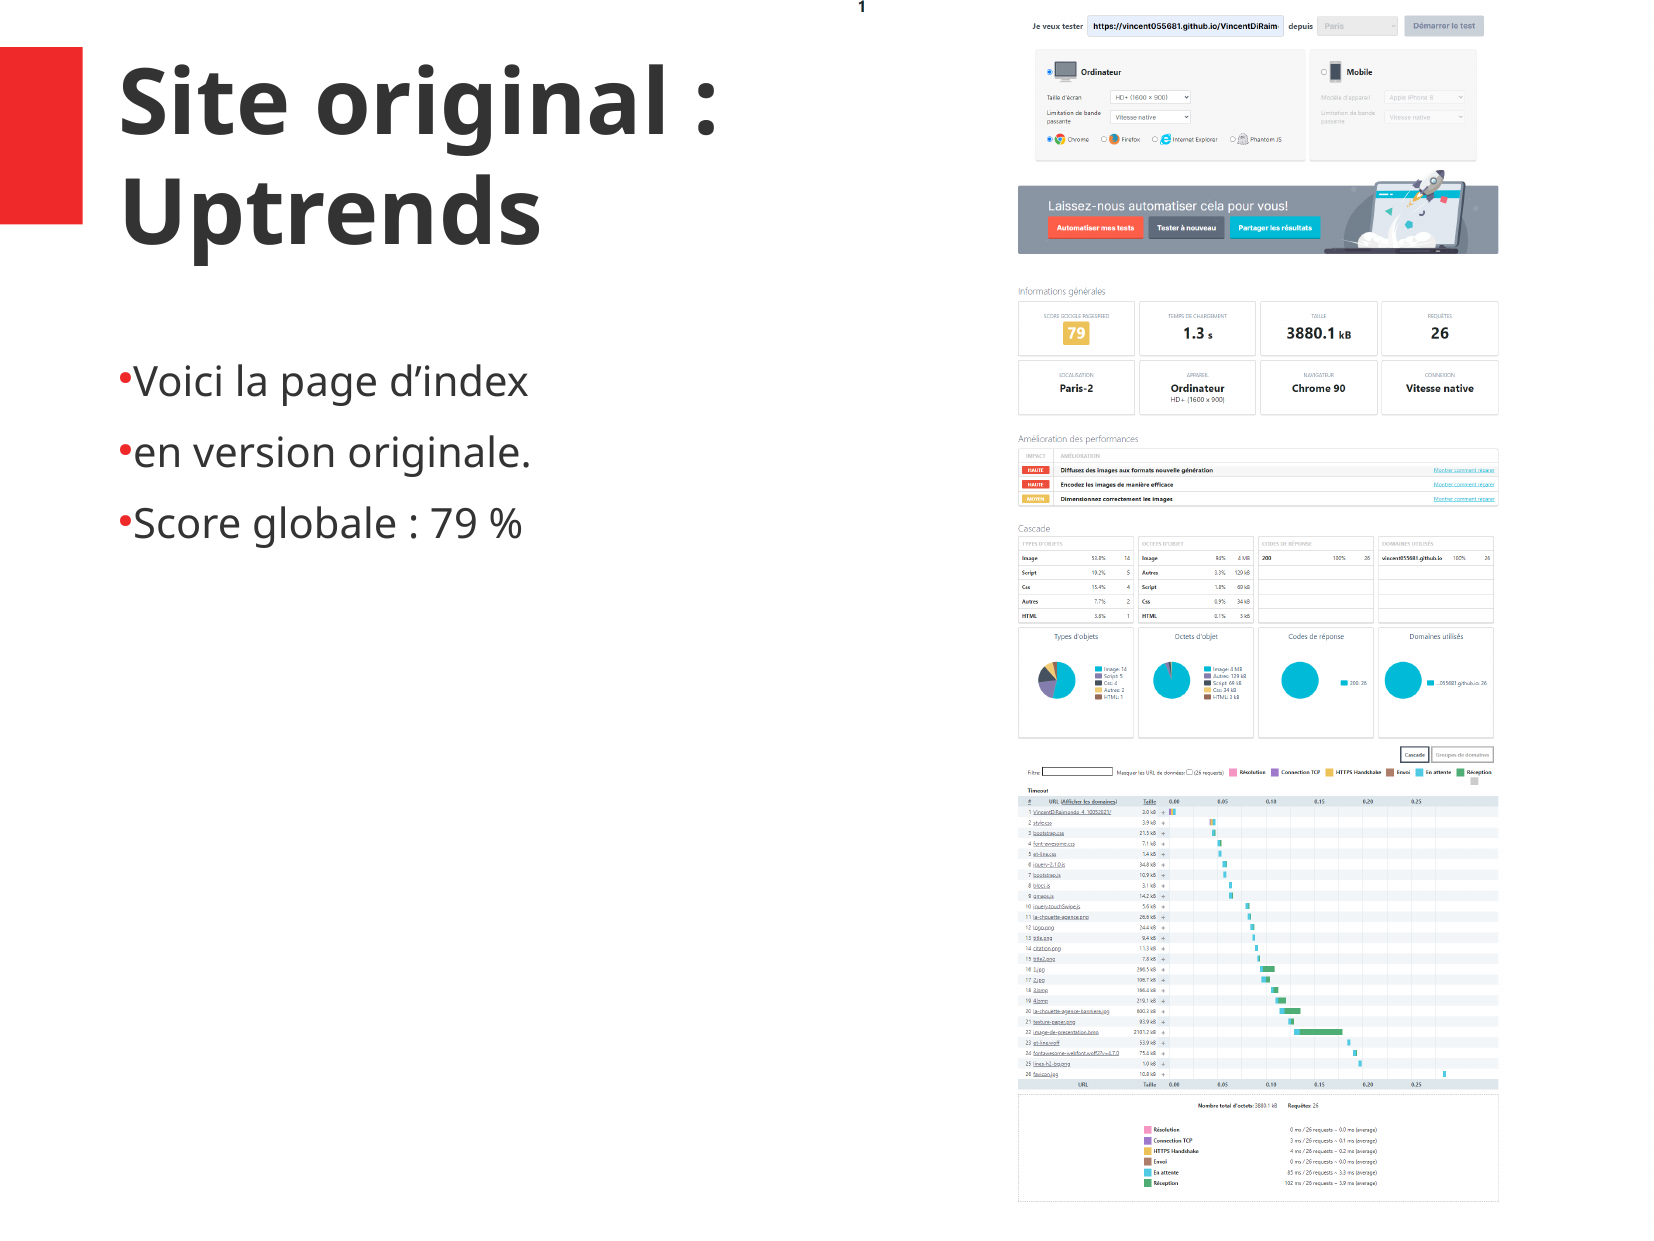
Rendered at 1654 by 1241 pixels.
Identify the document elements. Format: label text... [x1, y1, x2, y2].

list Voici la page d’index en version originale. Score globale : 79 % [118, 354, 858, 1074]
title Site original : Uptrends [118, 27, 858, 278]
picture [858, 0, 1654, 1241]
